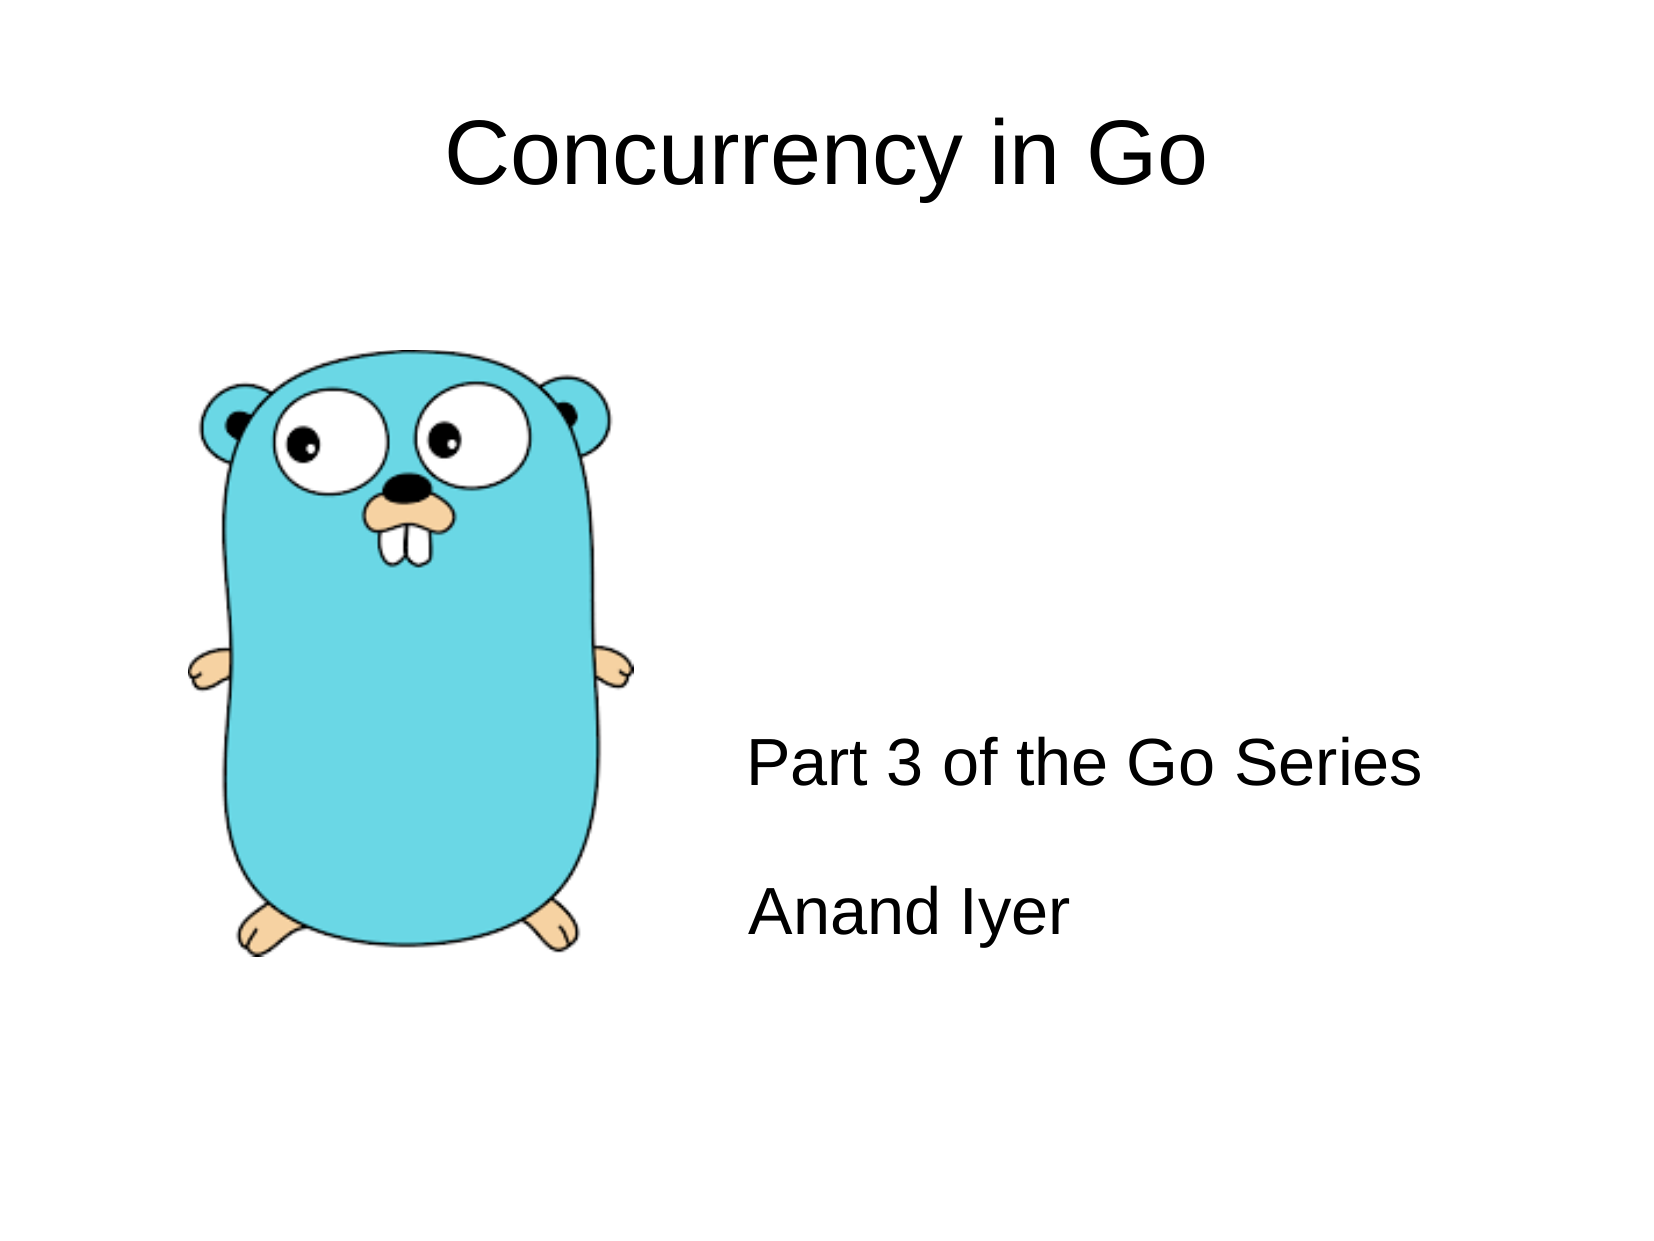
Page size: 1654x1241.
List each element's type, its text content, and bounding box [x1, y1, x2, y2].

title Concurrency in Go [82, 49, 1571, 257]
picture [188, 350, 634, 957]
subtitle Part 3 of the Go Series Anand Iyer [82, 290, 1571, 1010]
